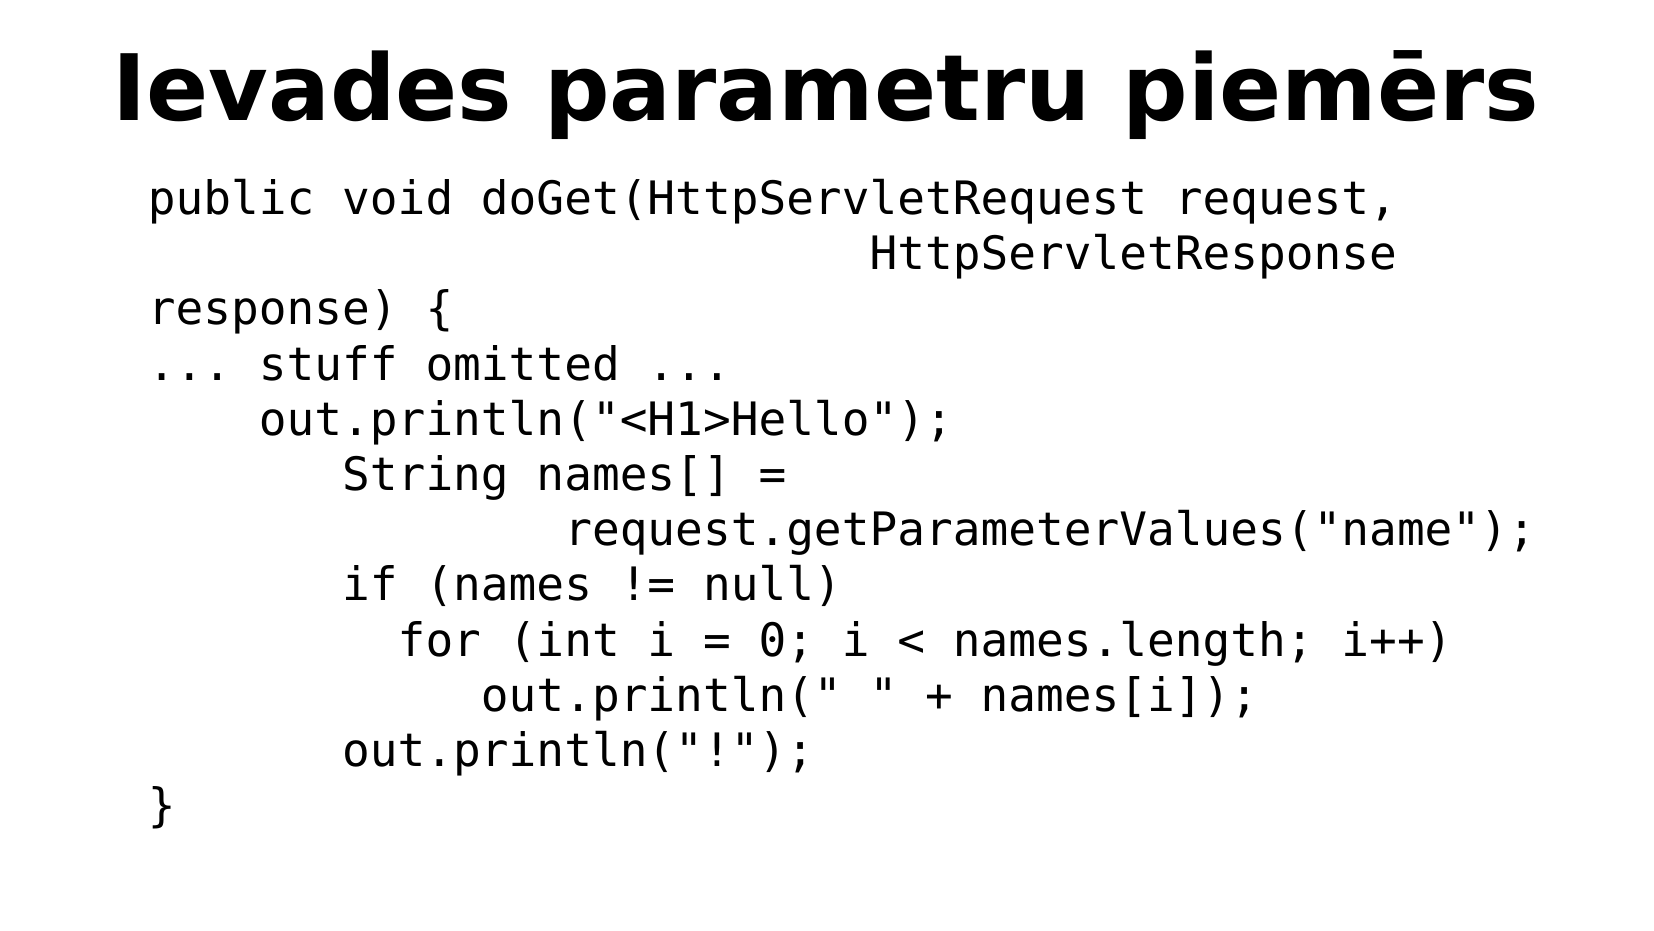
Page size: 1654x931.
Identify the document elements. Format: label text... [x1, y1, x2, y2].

list public void doGet(HttpServletRequest request, HttpServletResponse response) { ... stuff omitted ... out.println("<H1>Hello"); String names[] = request.getParameterValues("name"); if (names != null) for (int i = 0; i < names.length; i++) out.println(" " + names[i]); out.println("!"); } [82, 168, 1538, 889]
title Ievades parametru piemērs [82, 37, 1571, 147]
